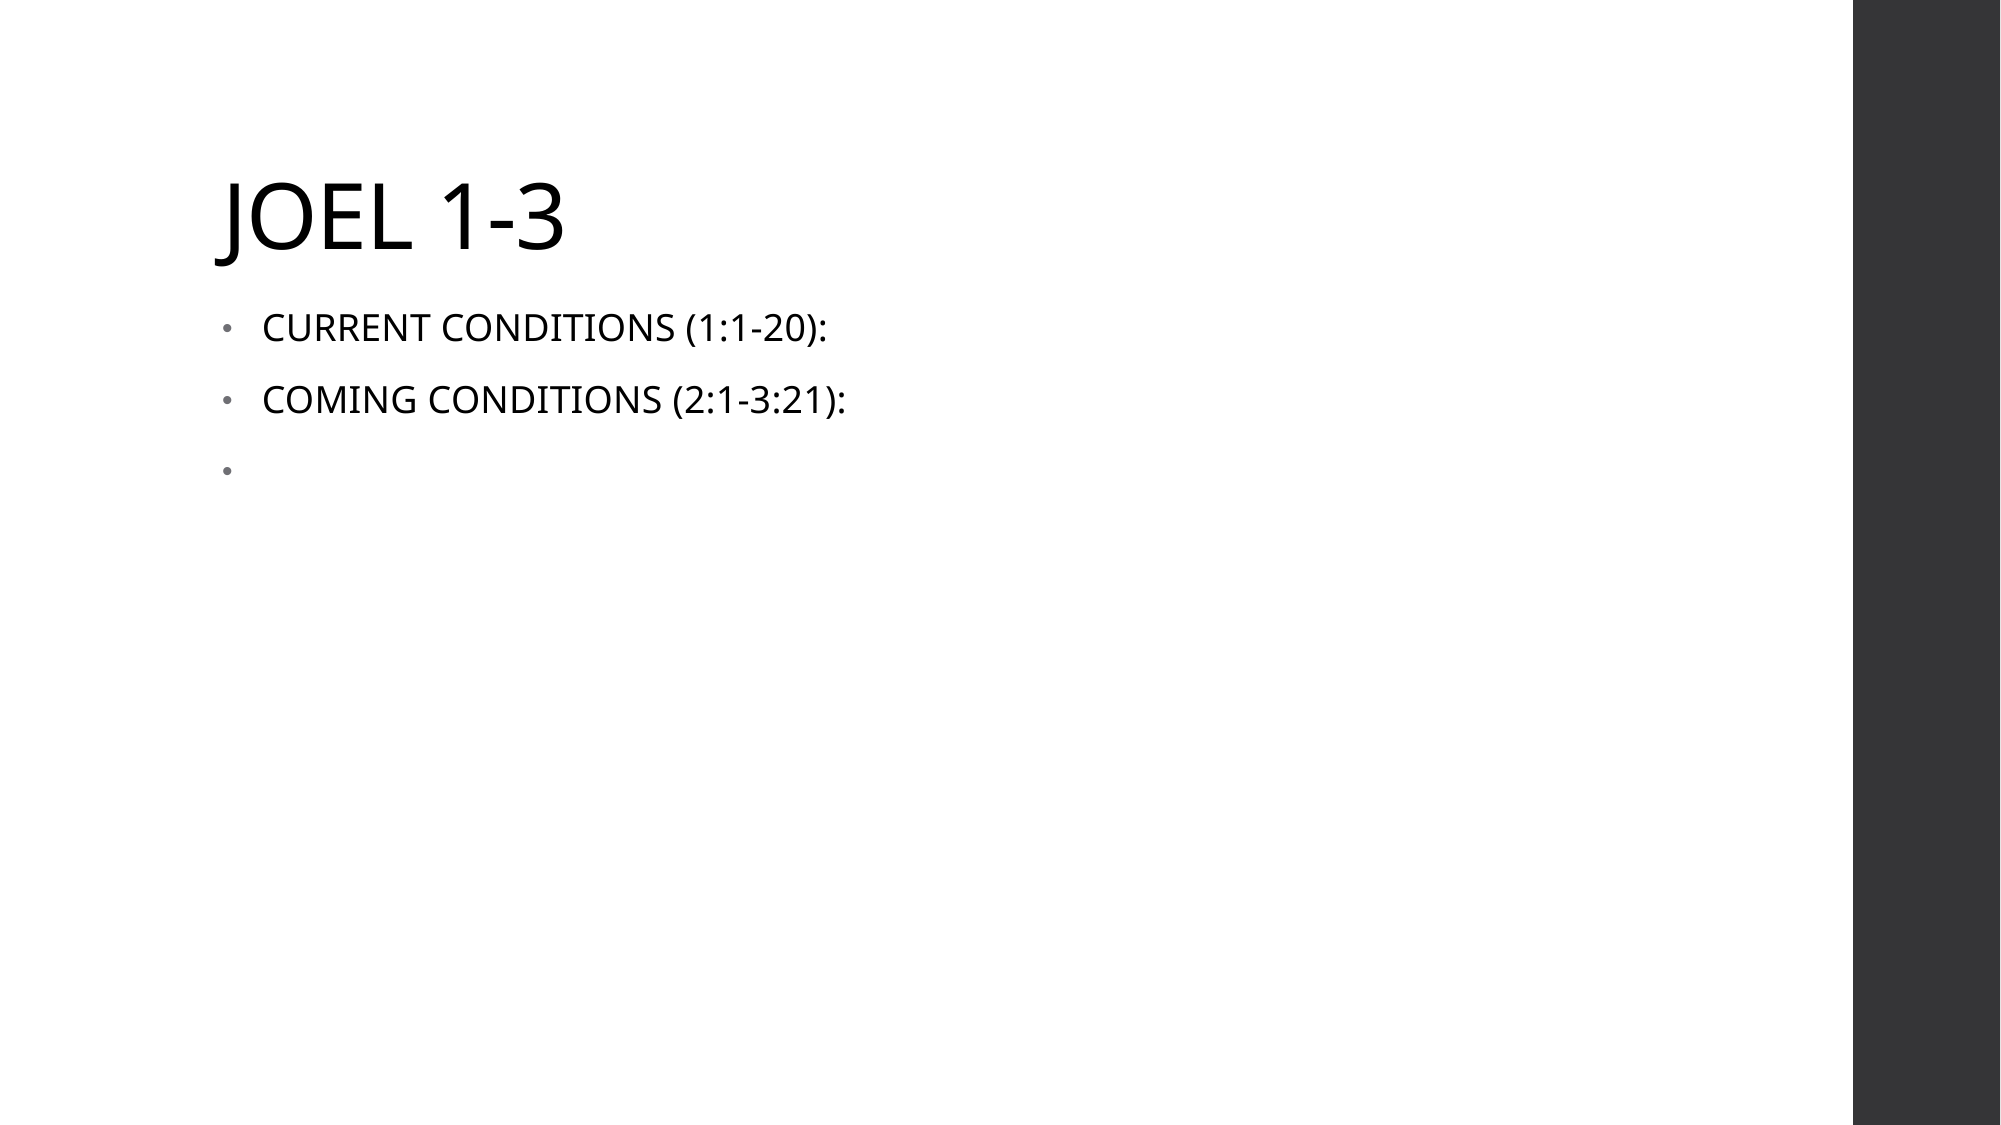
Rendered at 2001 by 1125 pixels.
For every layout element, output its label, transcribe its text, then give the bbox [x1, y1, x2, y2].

list CURRENT CONDITIONS (1:1-20): COMING CONDITIONS (2:1-3:21): [206, 299, 1617, 1014]
title JOEL 1-3 [206, 60, 1797, 278]
